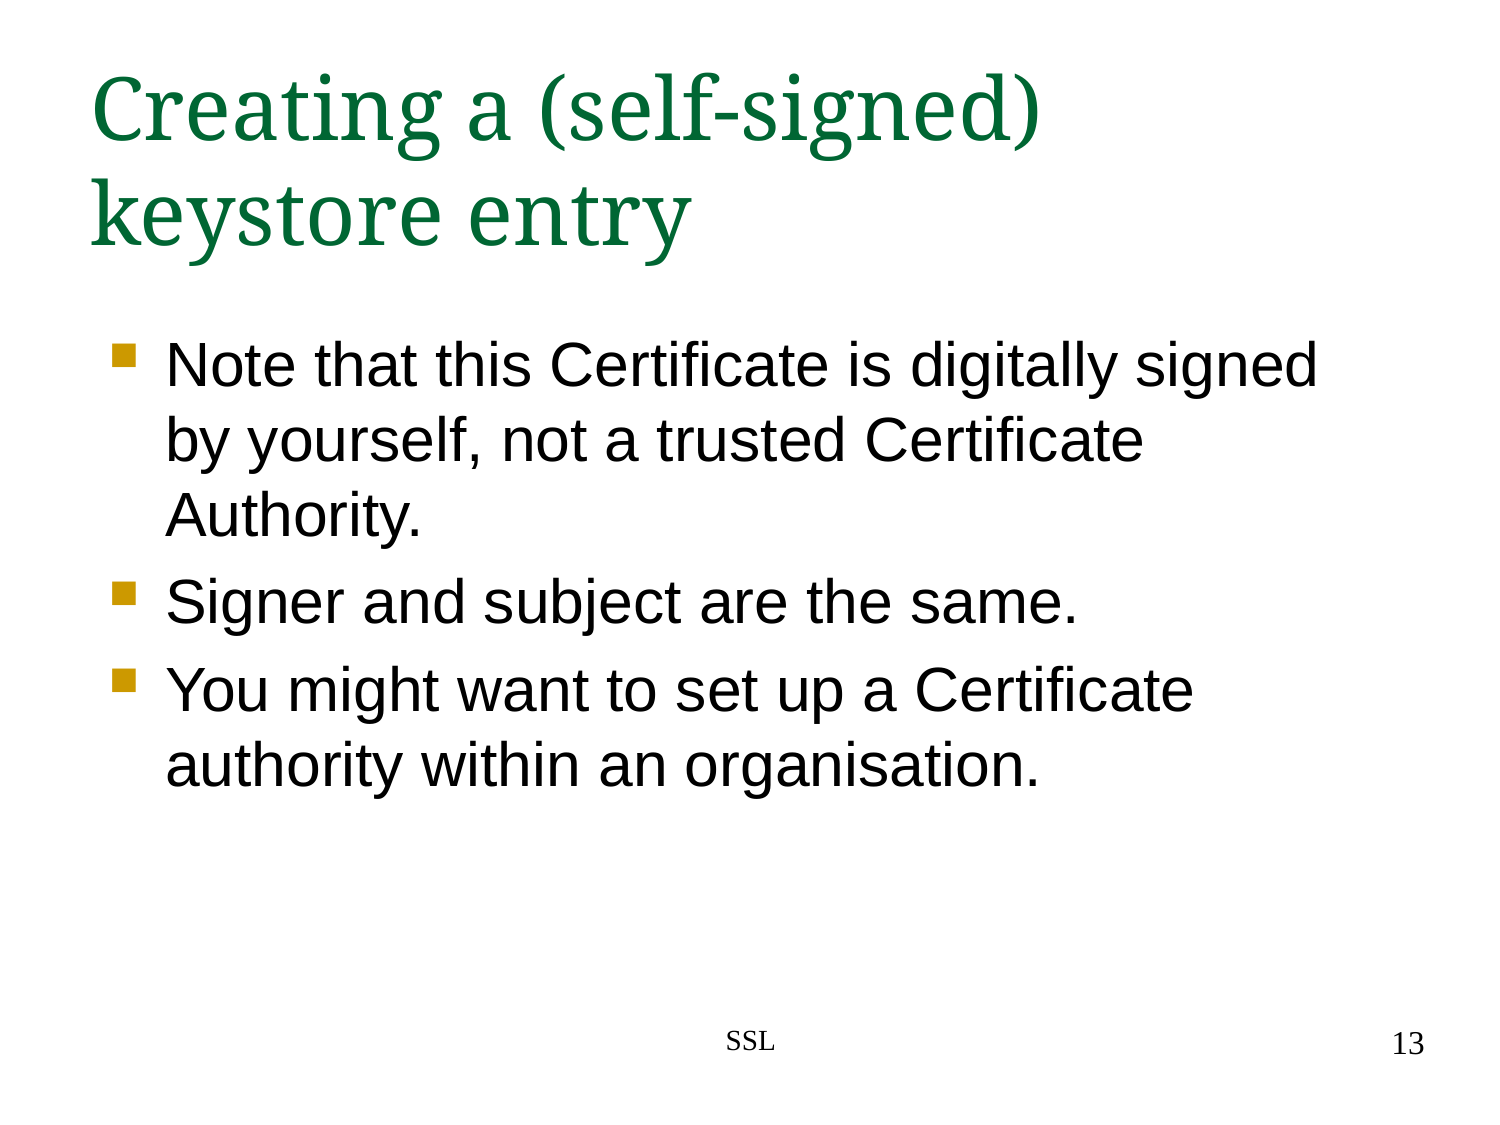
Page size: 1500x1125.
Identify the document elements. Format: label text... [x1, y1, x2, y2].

title Creating a (self-signed) keystore entry [75, 45, 1425, 233]
list Note that this Certificate is digitally signed by yourself, not a trusted Certificate Authority. Signer and subject are the same. You might want to set up a Certificate authority within an organisation. [93, 316, 1388, 1000]
